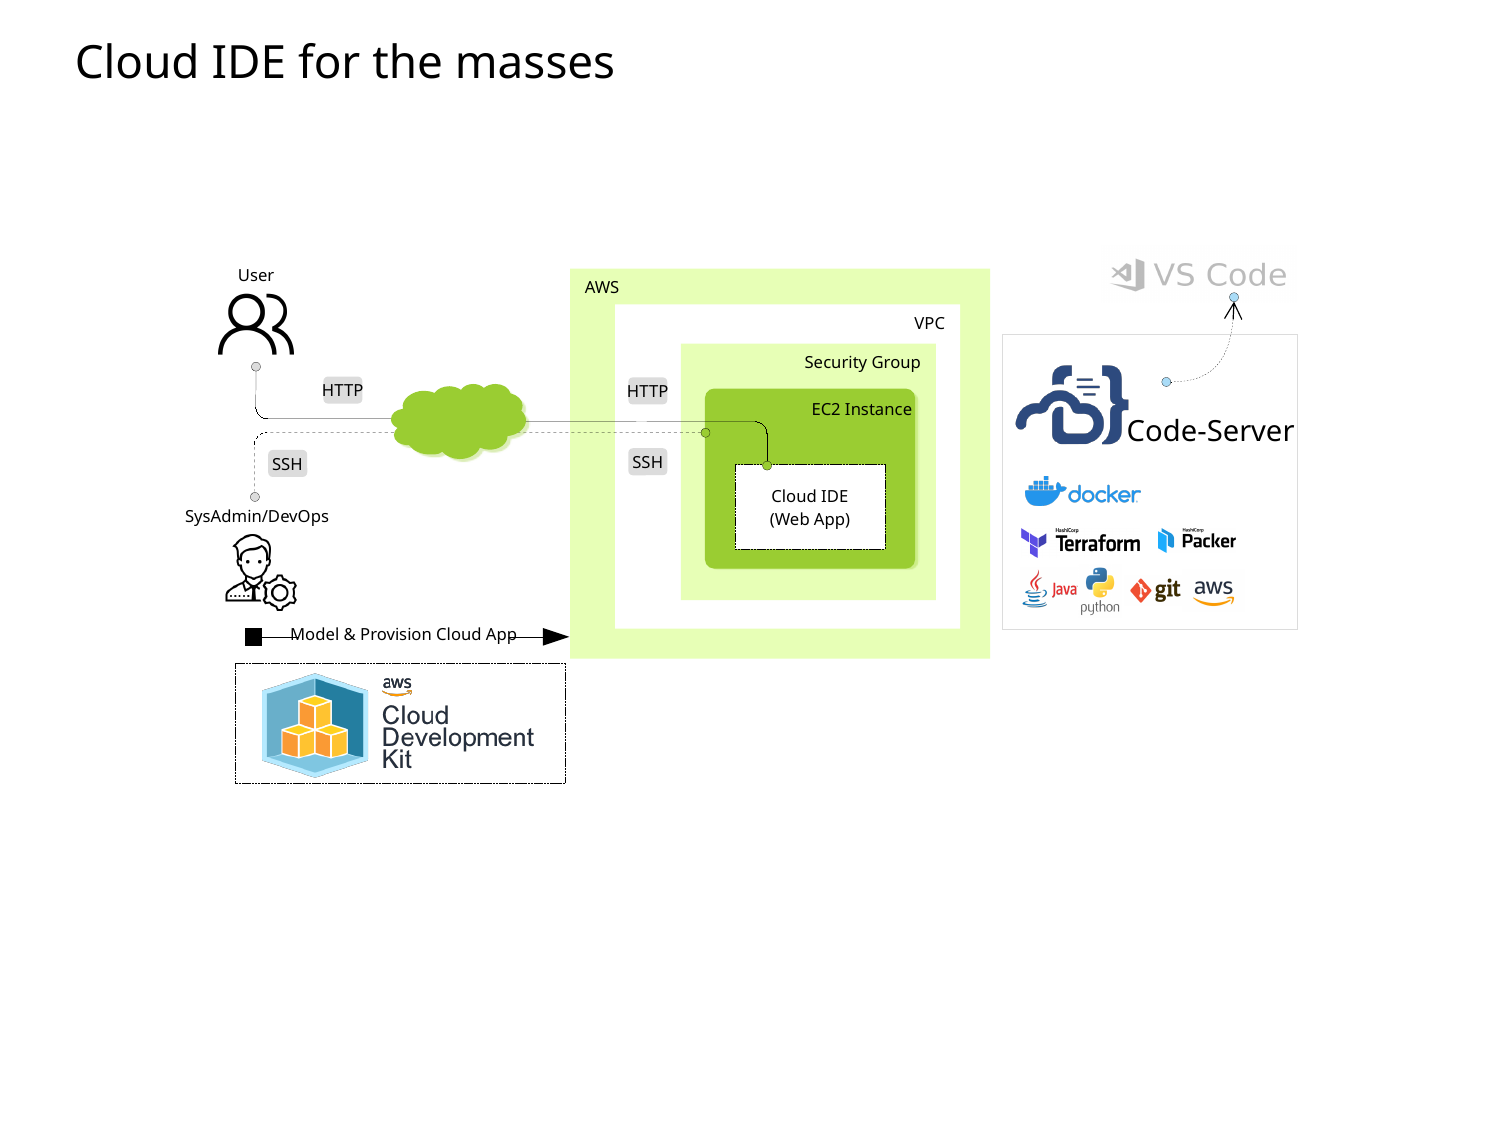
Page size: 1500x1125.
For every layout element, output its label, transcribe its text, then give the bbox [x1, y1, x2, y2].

text_box SSH [268, 449, 308, 477]
text_box SSH [628, 448, 668, 476]
picture [1021, 528, 1140, 558]
picture [1158, 528, 1236, 553]
picture [1013, 353, 1132, 451]
text_box Code-Server [1128, 417, 1294, 443]
picture [1025, 476, 1141, 506]
picture [218, 286, 294, 362]
text_box HTTP [628, 377, 668, 405]
text_box Security Group [680, 343, 936, 601]
picture [210, 530, 297, 611]
picture [260, 672, 541, 778]
text_box AWS [570, 268, 991, 659]
text_box VPC [615, 304, 961, 629]
text_box Cloud IDE for the masses [74, 37, 991, 91]
picture [1101, 245, 1297, 303]
text_box [165, 215, 1336, 816]
text_box EC2 Instance [824, 395, 900, 423]
text_box User [225, 261, 288, 289]
text_box HTTP [323, 376, 363, 404]
text_box Cloud IDE (Web App) [735, 464, 886, 550]
picture [1020, 564, 1122, 619]
text_box Model & Provision Cloud App [298, 620, 509, 648]
text_box SysAdmin/DevOps [186, 502, 329, 530]
picture [1124, 569, 1245, 612]
